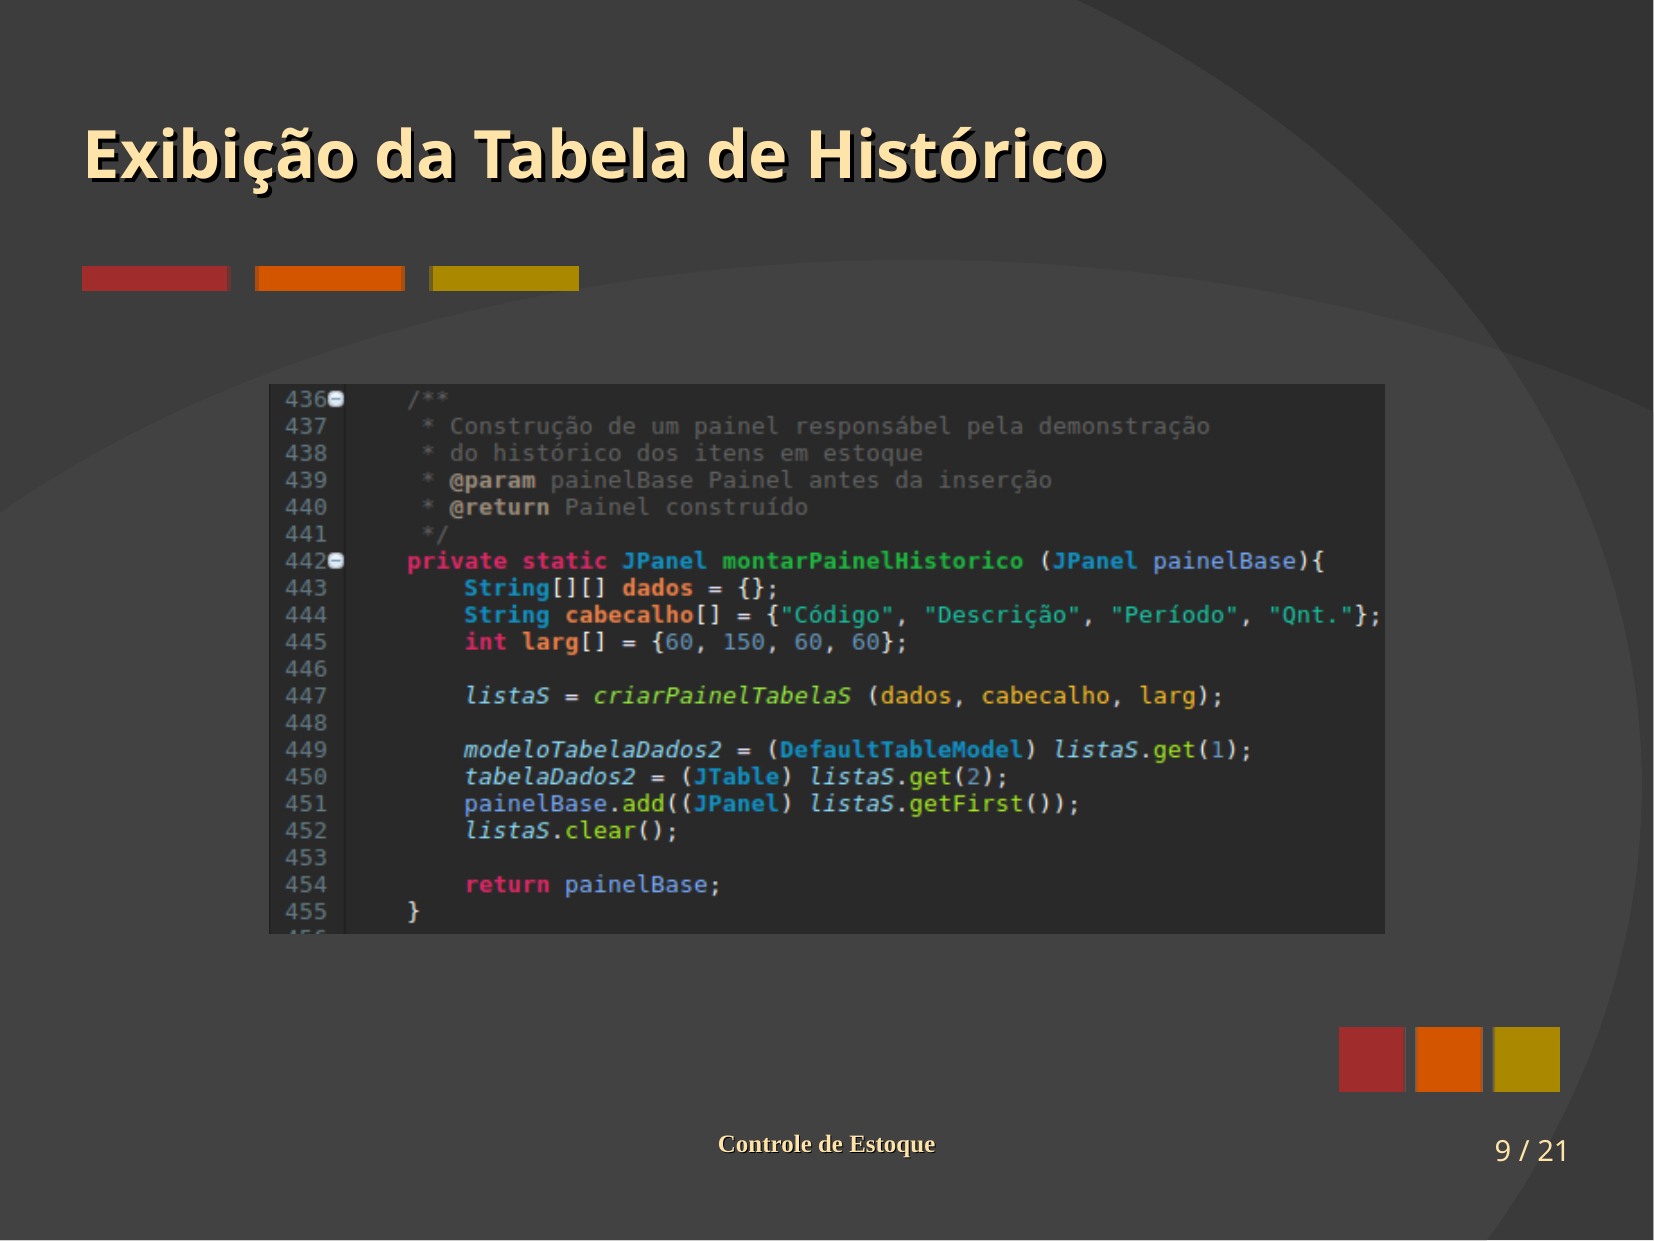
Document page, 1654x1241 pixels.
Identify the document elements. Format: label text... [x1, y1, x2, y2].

picture [1339, 1027, 1560, 1092]
picture [82, 266, 579, 291]
title Exibição da Tabela de Histórico [82, 49, 1571, 257]
picture [269, 384, 1385, 934]
